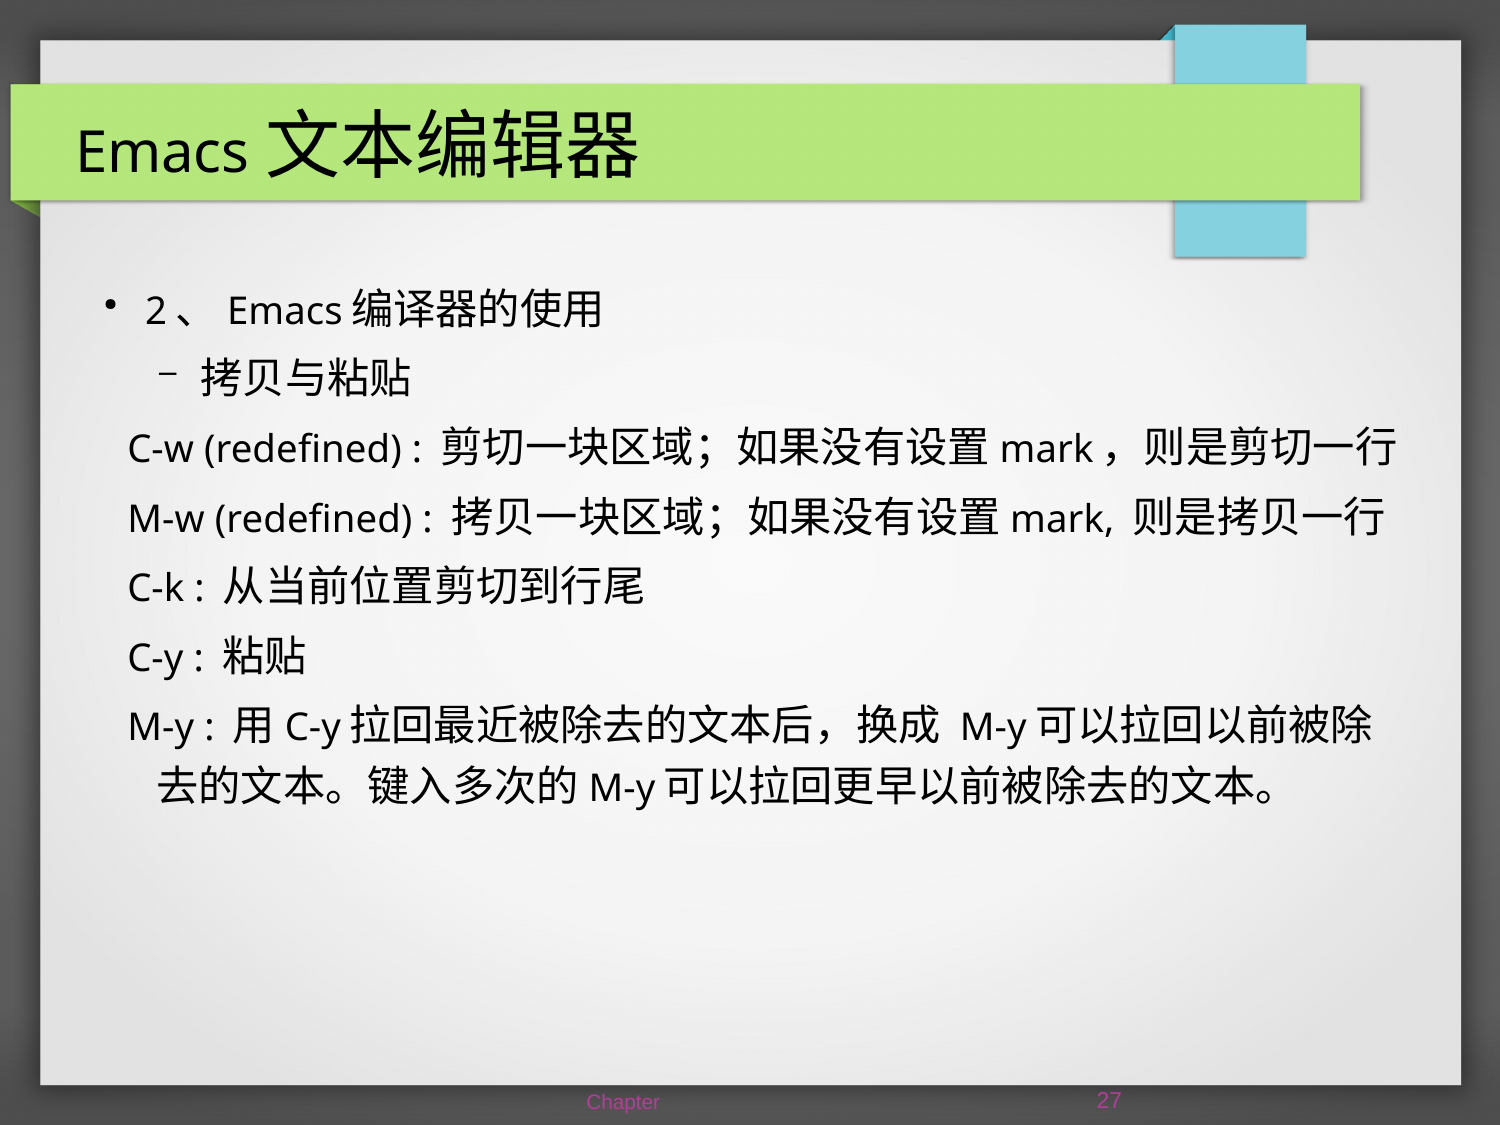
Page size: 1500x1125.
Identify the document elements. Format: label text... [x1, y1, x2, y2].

picture [0, 0, 1500, 1125]
text_box Chapter [75, 1075, 676, 1114]
text_box <number> [1025, 1075, 1123, 1114]
list 2、Emacs编译器的使用 拷贝与粘贴 C-w (redefined) : 剪切一块区域；如果没有设置mark，则是剪切一行 M-w (redefined) : 拷贝一块区域；如果没有设置mark, 则是拷贝一行 C-k : 从当前位置剪切到行尾 C-y : 粘贴 M-y : 用C-y拉回最近被除去的文本后，换成 M-y可以拉回以前被除去的文本。键入多次的M-y可以拉回更早以前被除去的文本。 [75, 267, 1426, 921]
title Emacs文本编辑器 [75, 85, 1147, 193]
